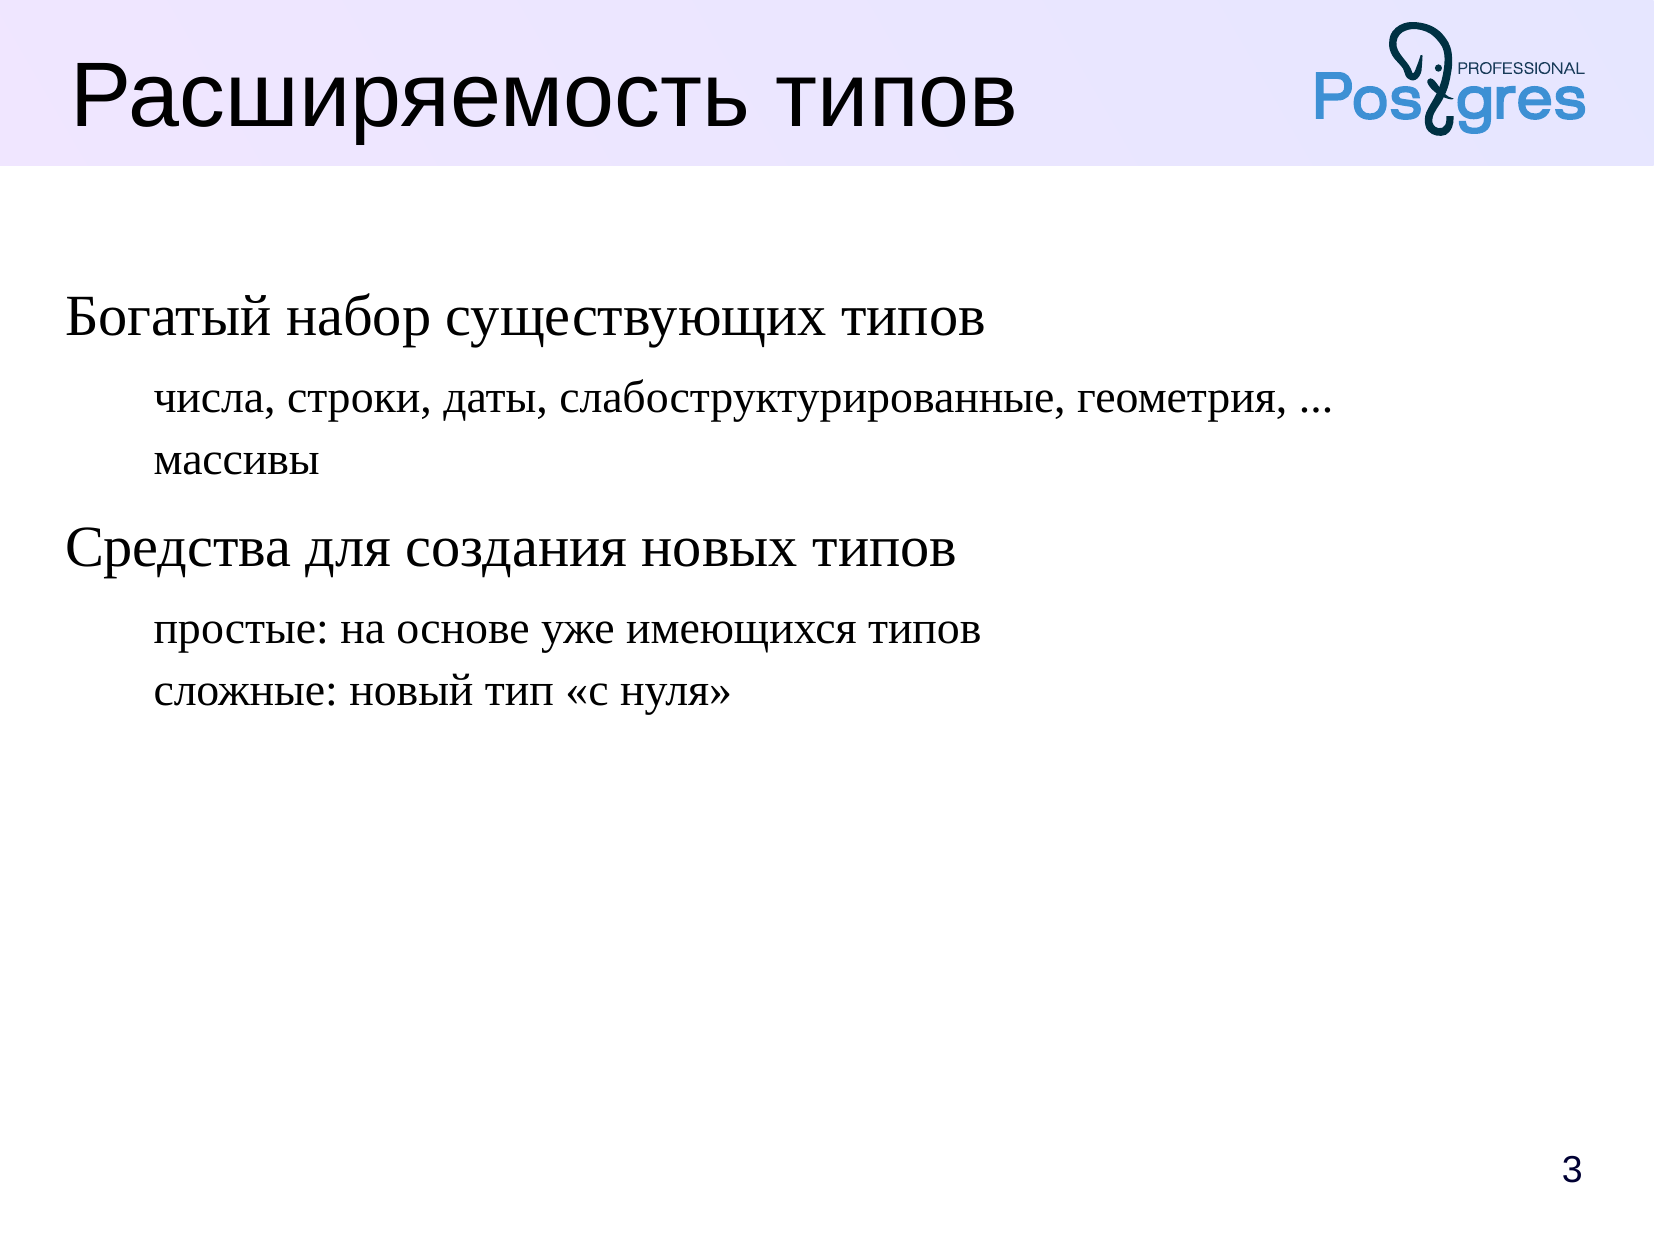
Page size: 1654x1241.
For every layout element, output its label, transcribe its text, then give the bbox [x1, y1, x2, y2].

list Богатый набор существующих типов числа, строки, даты, слабоструктурированные, геометрия, ... массивы Средства для создания новых типов простые: на основе уже имеющихся типов сложные: новый тип «с нуля» [64, 283, 1577, 1141]
title Расширяемость типов [70, 43, 1241, 147]
